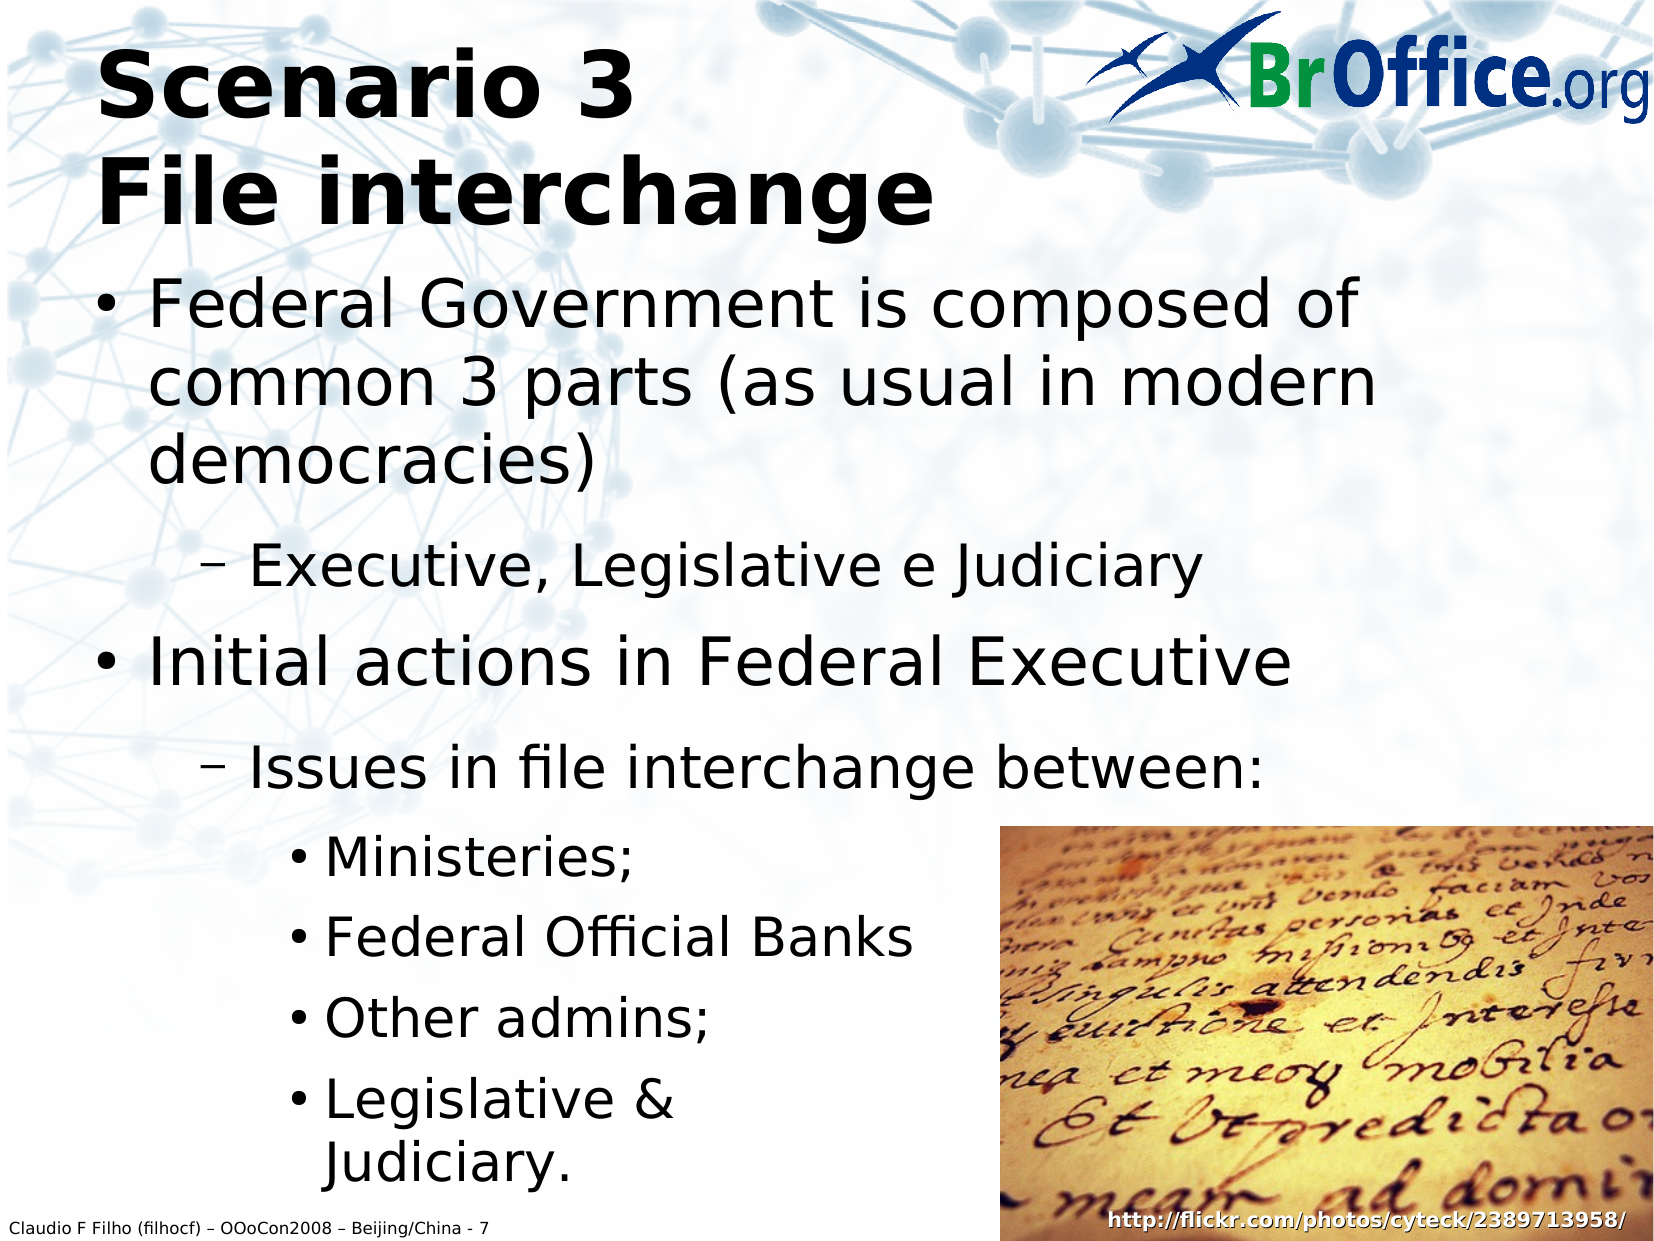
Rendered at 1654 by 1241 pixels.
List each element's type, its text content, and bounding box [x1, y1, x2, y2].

list Federal Government is composed of common 3 parts (as usual in modern democracies) Executive, Legislative e Judiciary Initial actions in Federal Executive Issues in file interchange between: Ministeries; Federal Official Banks Other admins; Legislative & Judiciary. [76, 265, 1625, 1195]
picture [7, 0, 1654, 1241]
text_box http://flickr.com/photos/cyteck/2389713958/ [1092, 1201, 1654, 1241]
title Scenario 3 File interchange [94, 31, 1093, 246]
